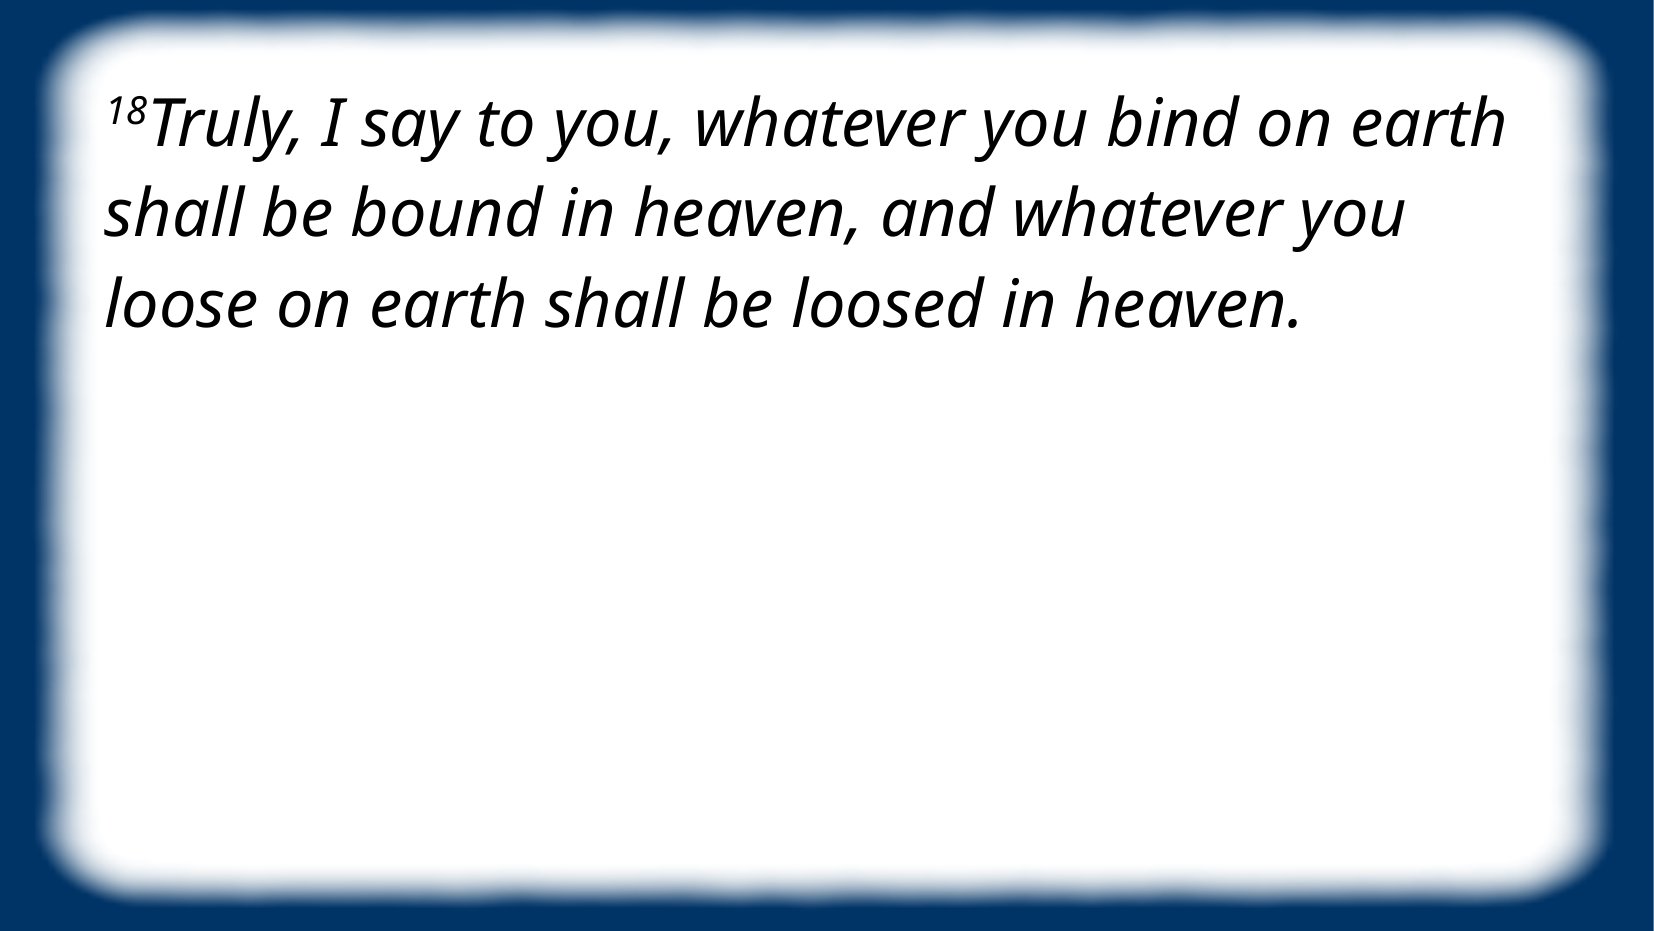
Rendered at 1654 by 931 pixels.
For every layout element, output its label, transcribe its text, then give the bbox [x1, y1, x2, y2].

picture [0, 0, 1654, 931]
text_box 18Truly, I say to you, whatever you bind on earth shall be bound in heaven, and whatever you loose on earth shall be loosed in heaven. [90, 67, 1546, 361]
